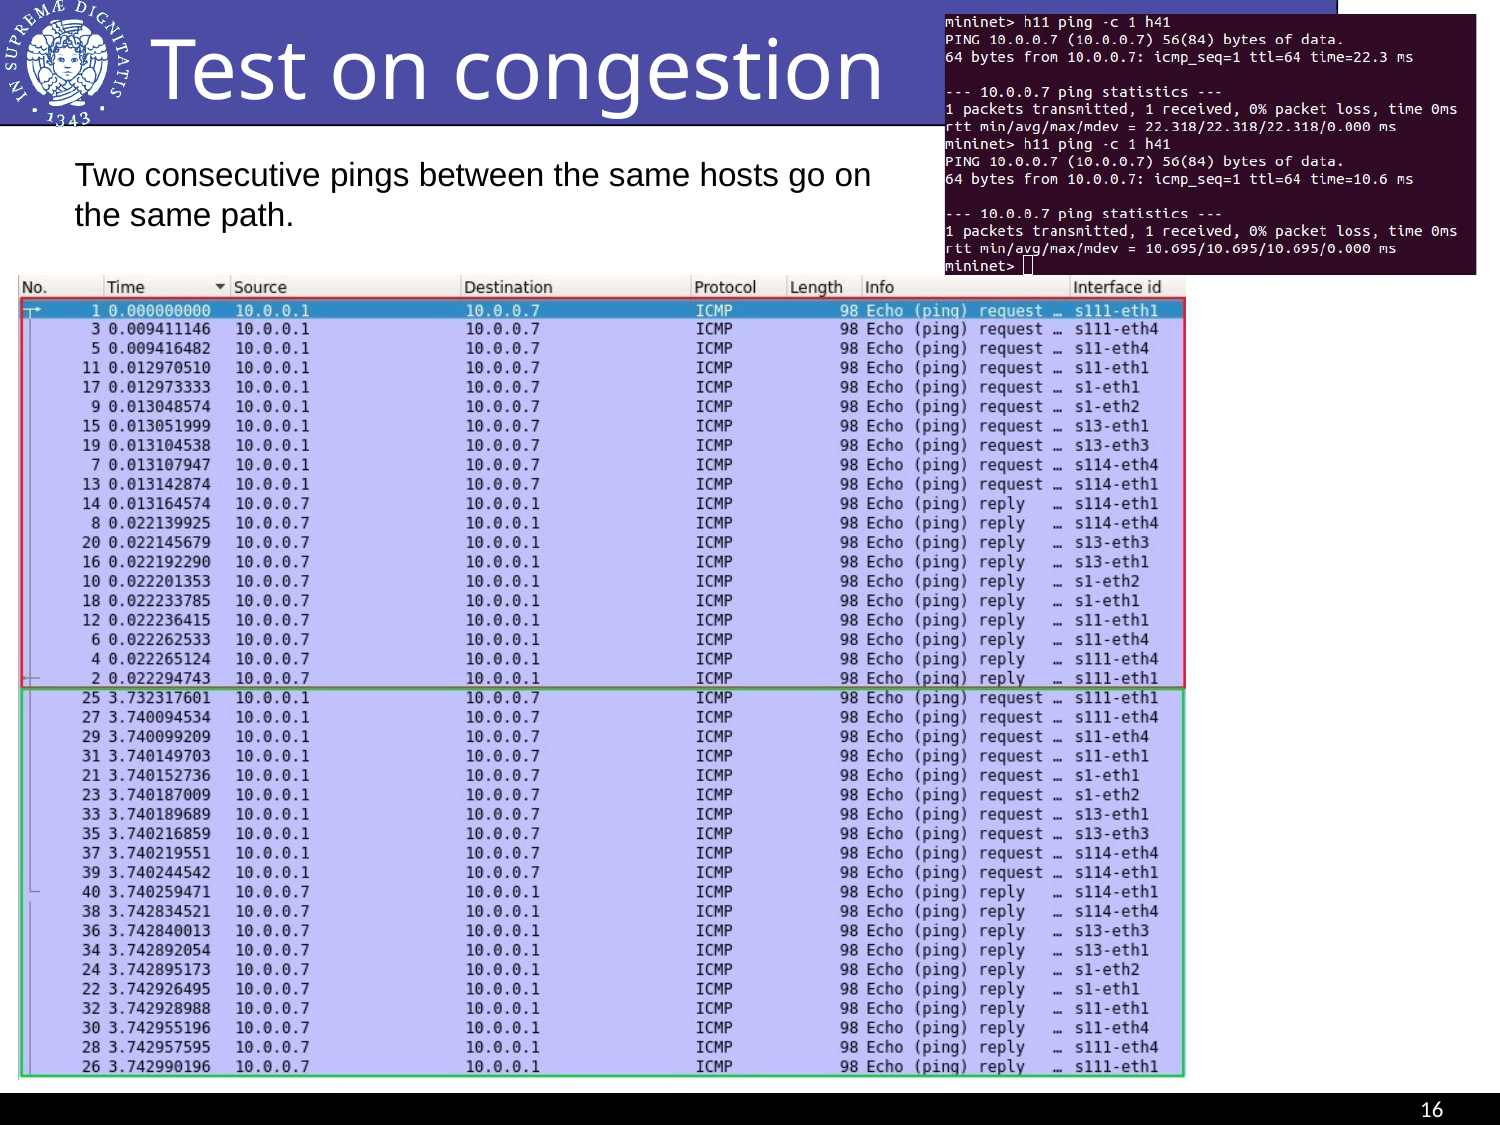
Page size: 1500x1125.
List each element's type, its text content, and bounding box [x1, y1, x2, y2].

picture [2, 0, 133, 130]
picture [18, 14, 1477, 1080]
text_box <numero> [2, 1086, 1500, 1125]
text_box Two consecutive pings between the same hosts go on the same path. [74, 153, 886, 225]
text_box Test on congestion [135, 7, 1341, 126]
